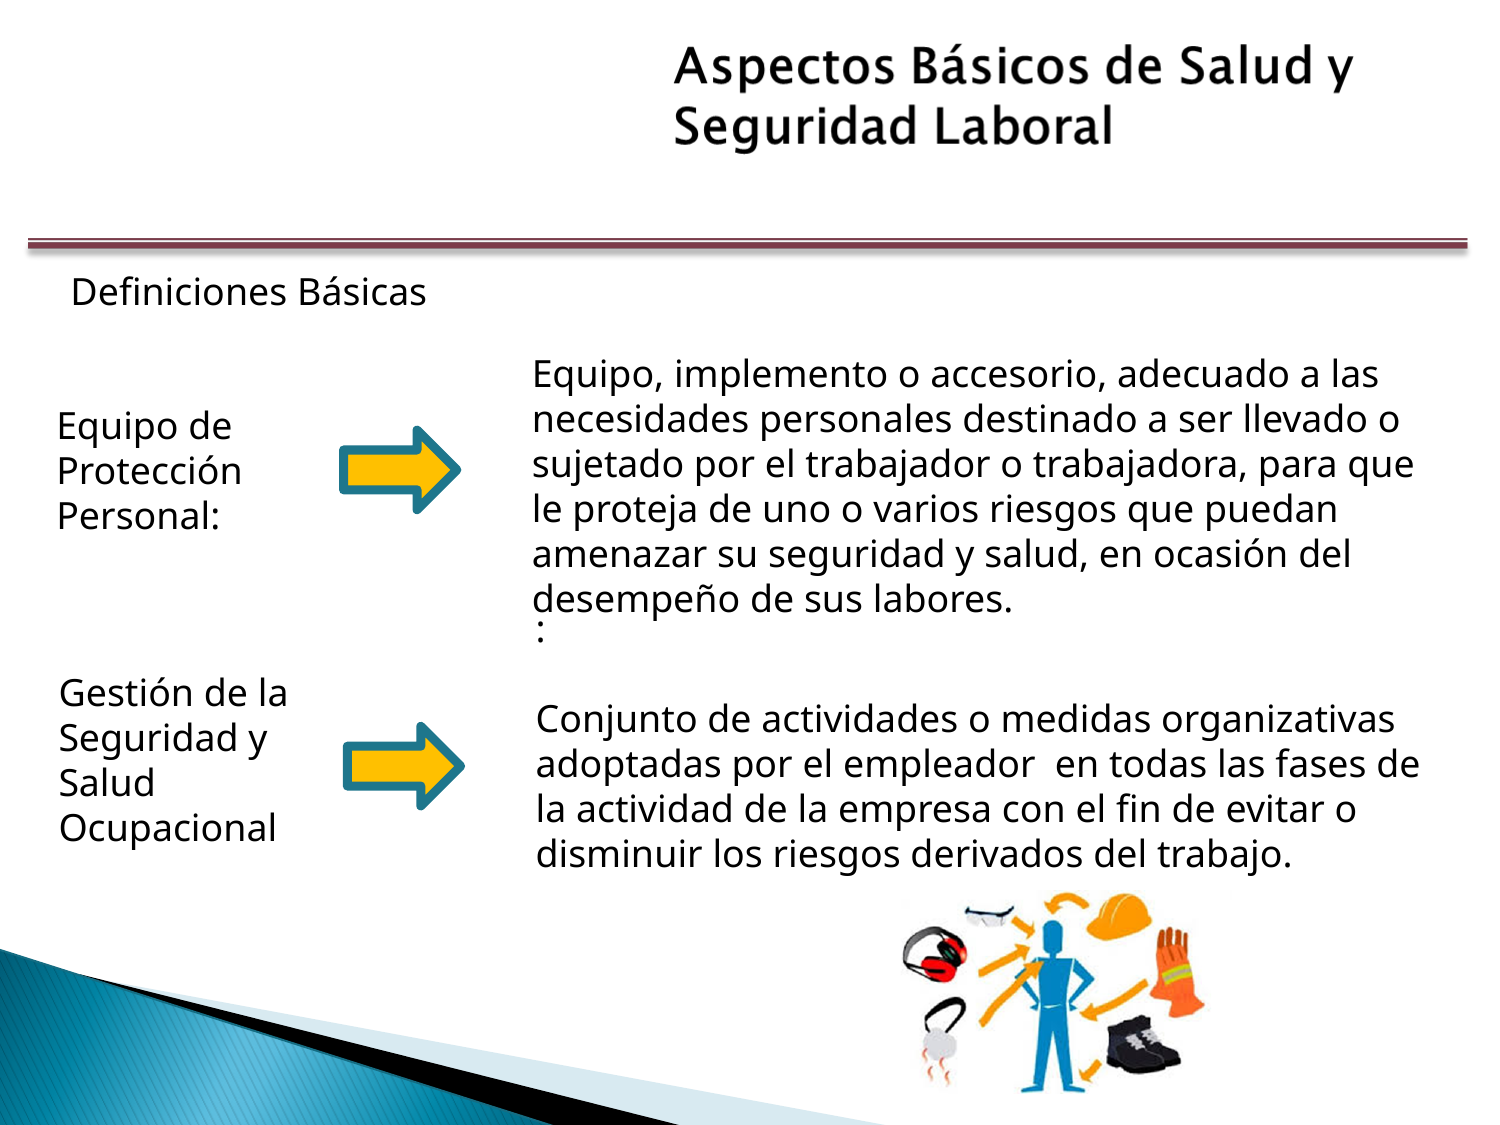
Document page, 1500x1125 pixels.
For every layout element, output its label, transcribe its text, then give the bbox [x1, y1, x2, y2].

picture [19, 235, 1481, 264]
text_box [343, 430, 457, 510]
text_box Equipo, implemento o accesorio, adecuado a las necesidades personales destinado a ser llevado o sujetado por el trabajador o trabajadora, para que le proteja de uno o varios riesgos que puedan amenazar su seguridad y salud, en ocasión del desempeño de sus labores. [517, 298, 1450, 628]
text_box Definiciones Básicas [55, 260, 457, 322]
text_box Gestión de la Seguridad y Salud Ocupacional [43, 662, 317, 857]
text_box : Conjunto de actividades o medidas organizativas adoptadas por el empleador en todas las fases de la actividad de la empresa con el fin de evitar o disminuir los riesgos derivados del trabajo. [521, 598, 1474, 883]
text_box [347, 726, 461, 806]
picture [643, 25, 1409, 191]
picture [891, 890, 1232, 1094]
text_box Equipo de Protección Personal: [41, 394, 315, 544]
